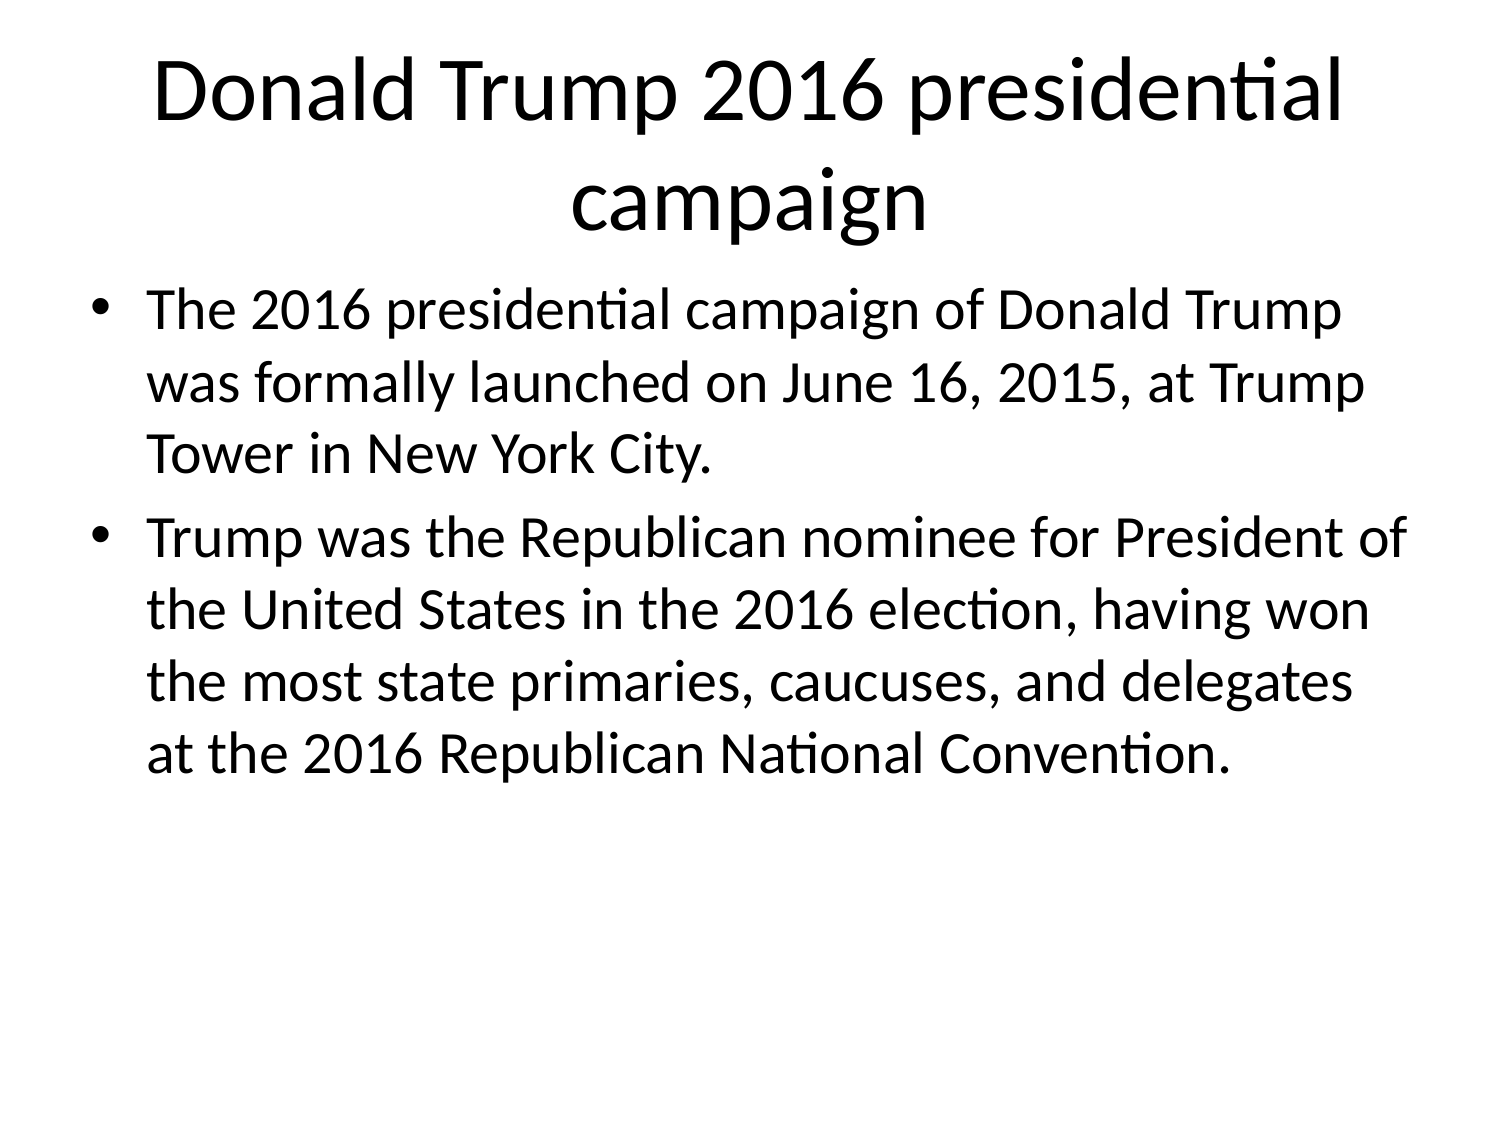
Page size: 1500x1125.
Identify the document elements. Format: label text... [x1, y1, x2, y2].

list The 2016 presidential campaign of Donald Trump was formally launched on June 16, 2015, at Trump Tower in New York City. Trump was the Republican nominee for President of the United States in the 2016 election, having won the most state primaries, caucuses, and delegates at the 2016 Republican National Convention. [75, 262, 1425, 1005]
title Donald Trump 2016 presidential campaign [75, 45, 1425, 233]
